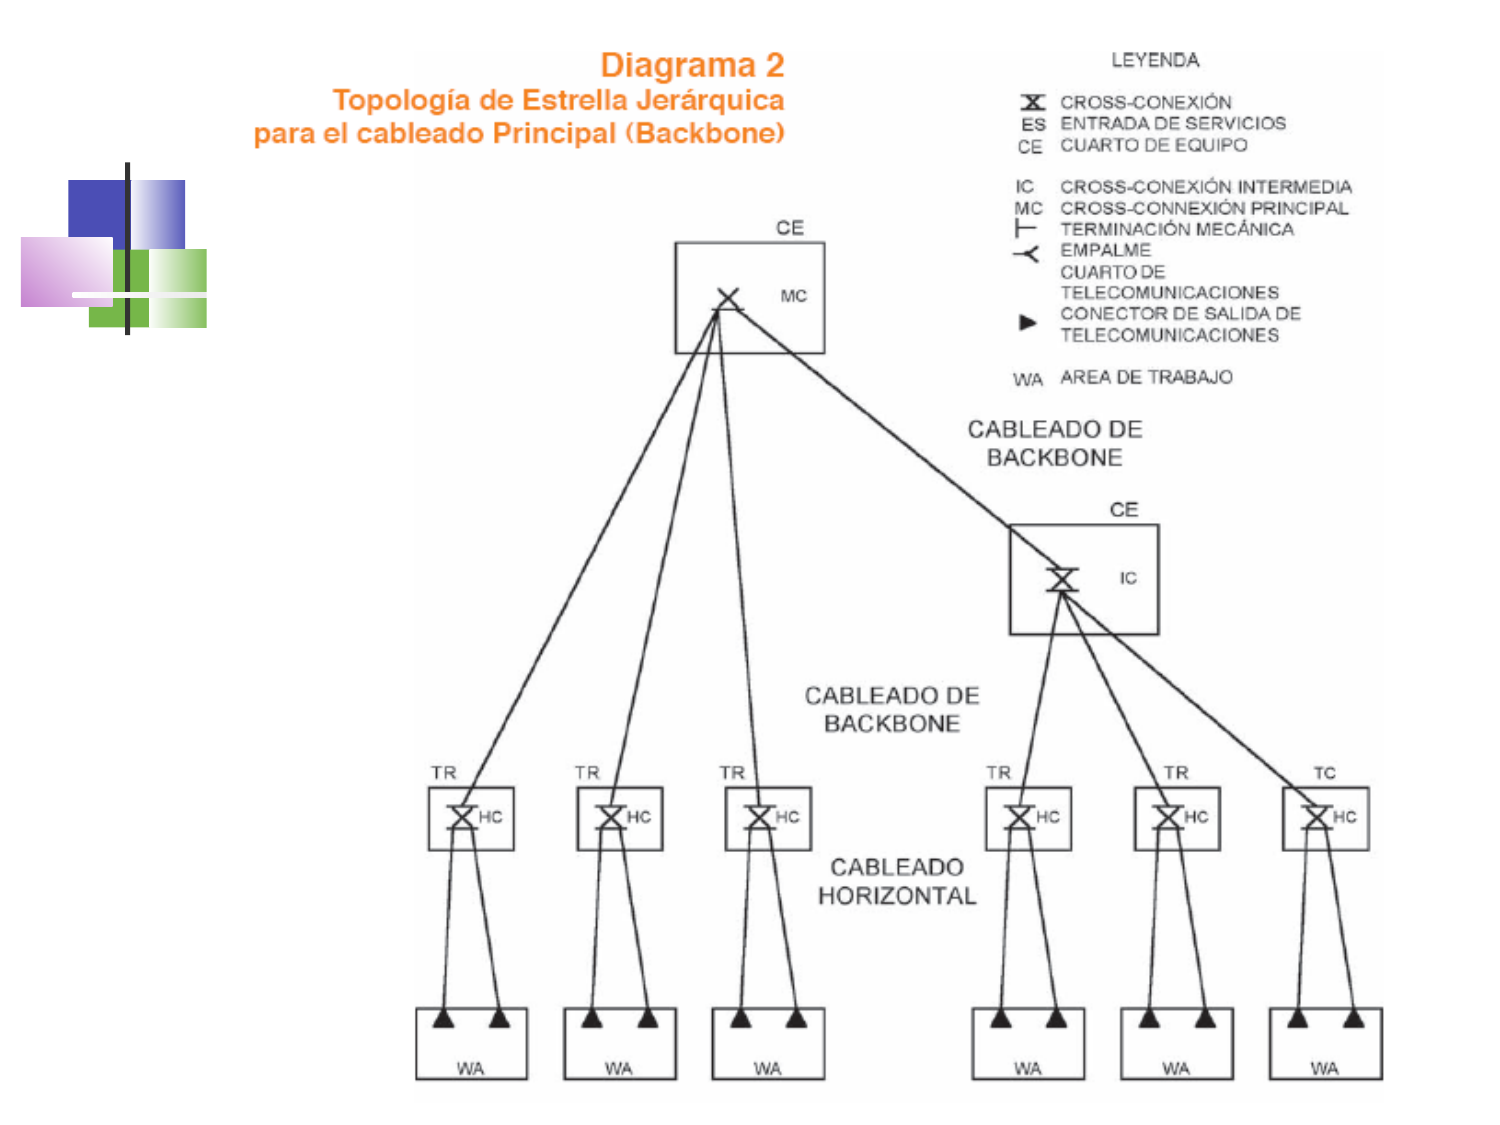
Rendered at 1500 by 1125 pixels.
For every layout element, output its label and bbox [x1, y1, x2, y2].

picture [206, 31, 1436, 1103]
